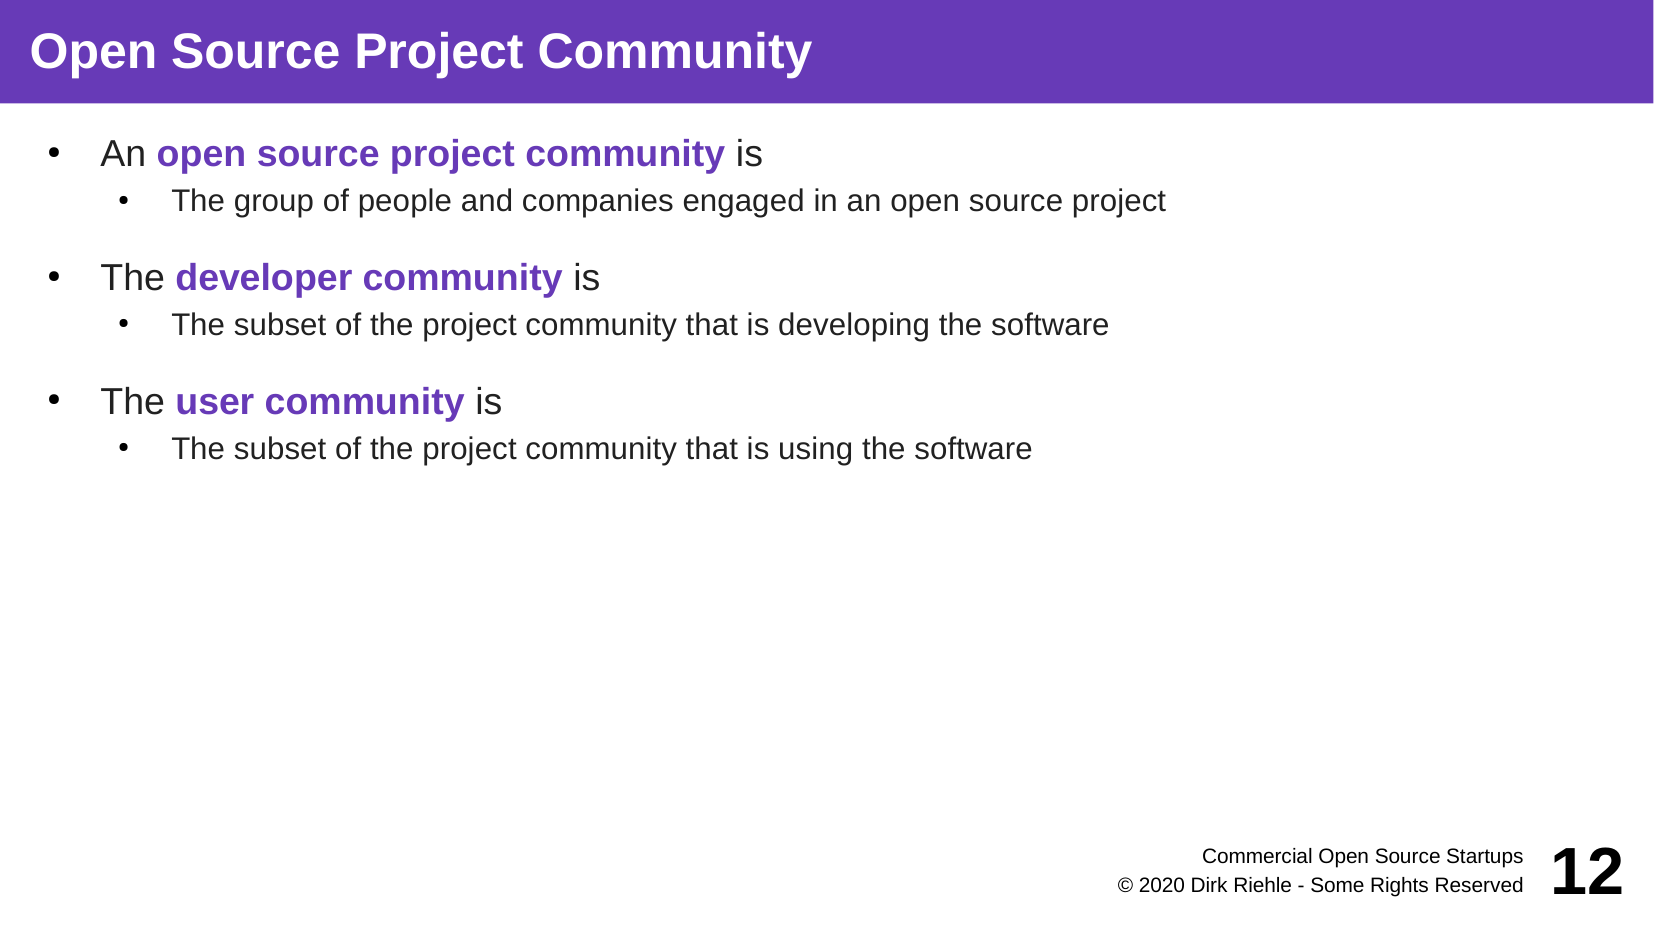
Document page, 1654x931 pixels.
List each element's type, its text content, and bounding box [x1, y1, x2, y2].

title Open Source Project Community [0, 0, 1654, 104]
list An open source project community is The group of people and companies engaged in an open source project The developer community is The subset of the project community that is developing the software The user community is The subset of the project community that is using the software [29, 132, 1625, 813]
